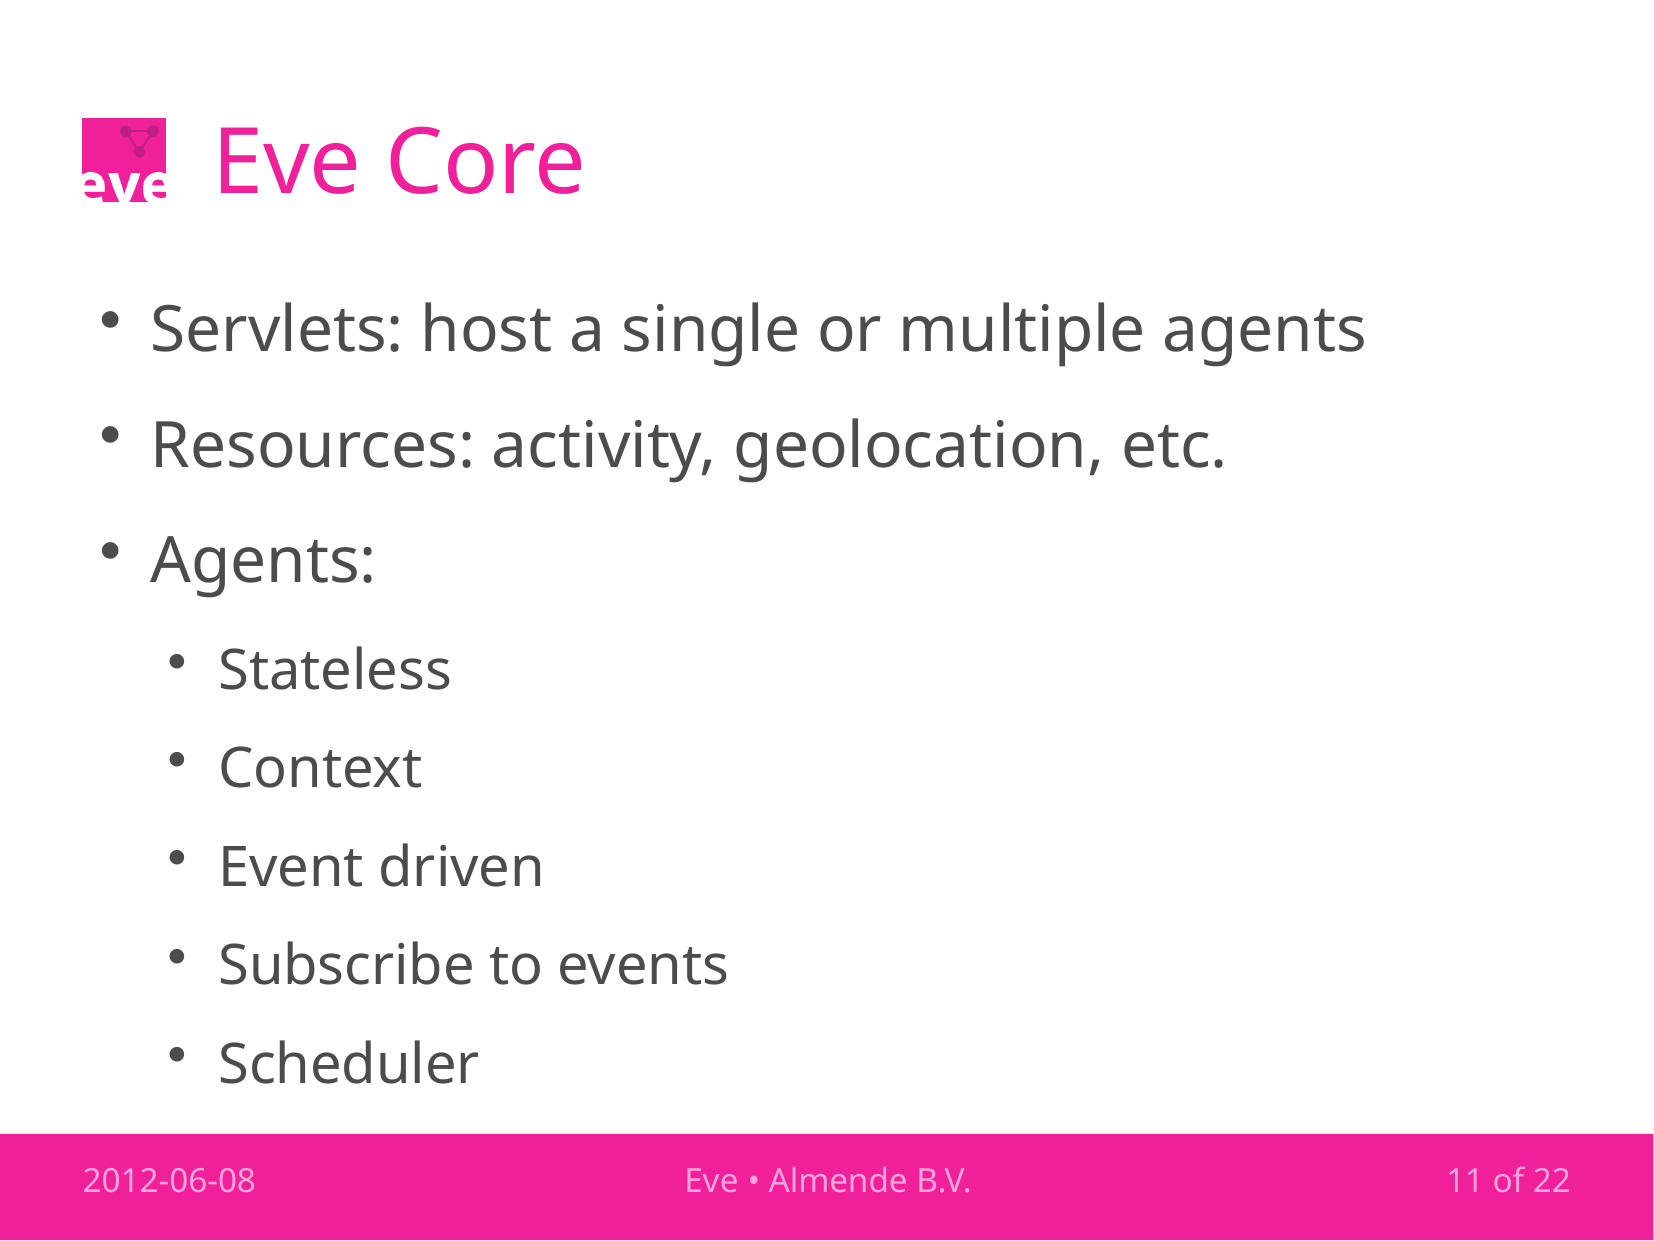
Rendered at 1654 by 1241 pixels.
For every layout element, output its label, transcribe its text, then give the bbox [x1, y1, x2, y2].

title Eve Core [212, 102, 1571, 215]
picture [82, 118, 166, 202]
list Servlets: host a single or multiple agents Resources: activity, geolocation, etc. Agents: Stateless Context Event driven Subscribe to events Scheduler [82, 283, 1571, 1102]
